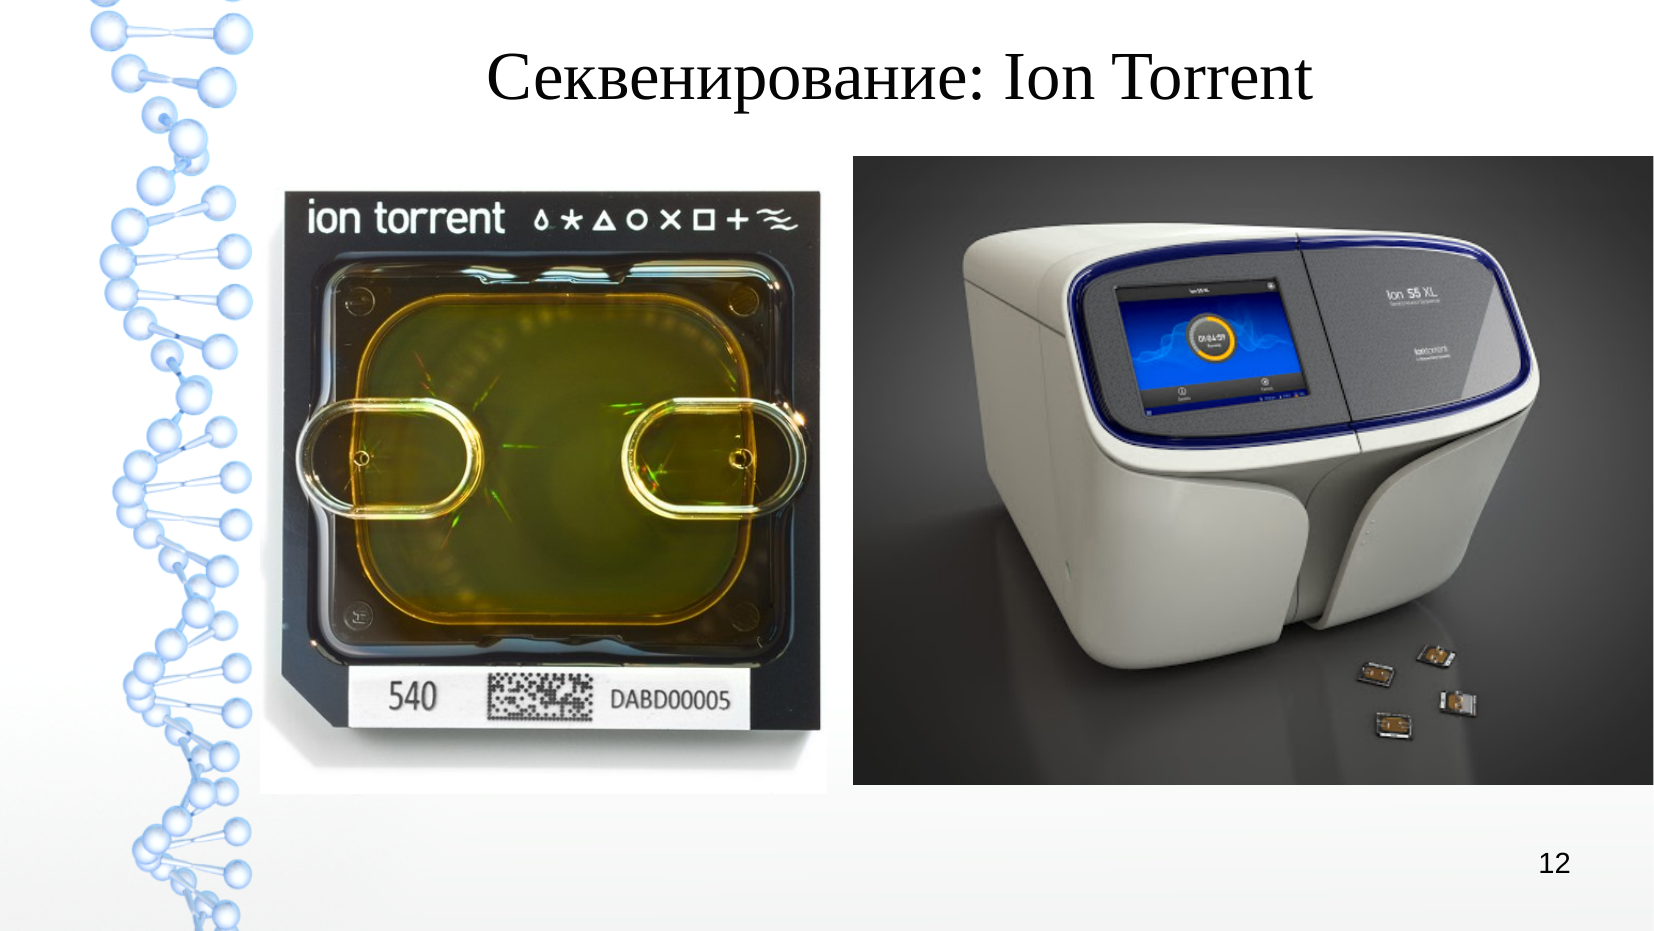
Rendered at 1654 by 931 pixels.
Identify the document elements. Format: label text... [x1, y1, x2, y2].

picture [0, 0, 1654, 931]
title Секвенирование: Ion Torrent [236, 0, 1565, 154]
